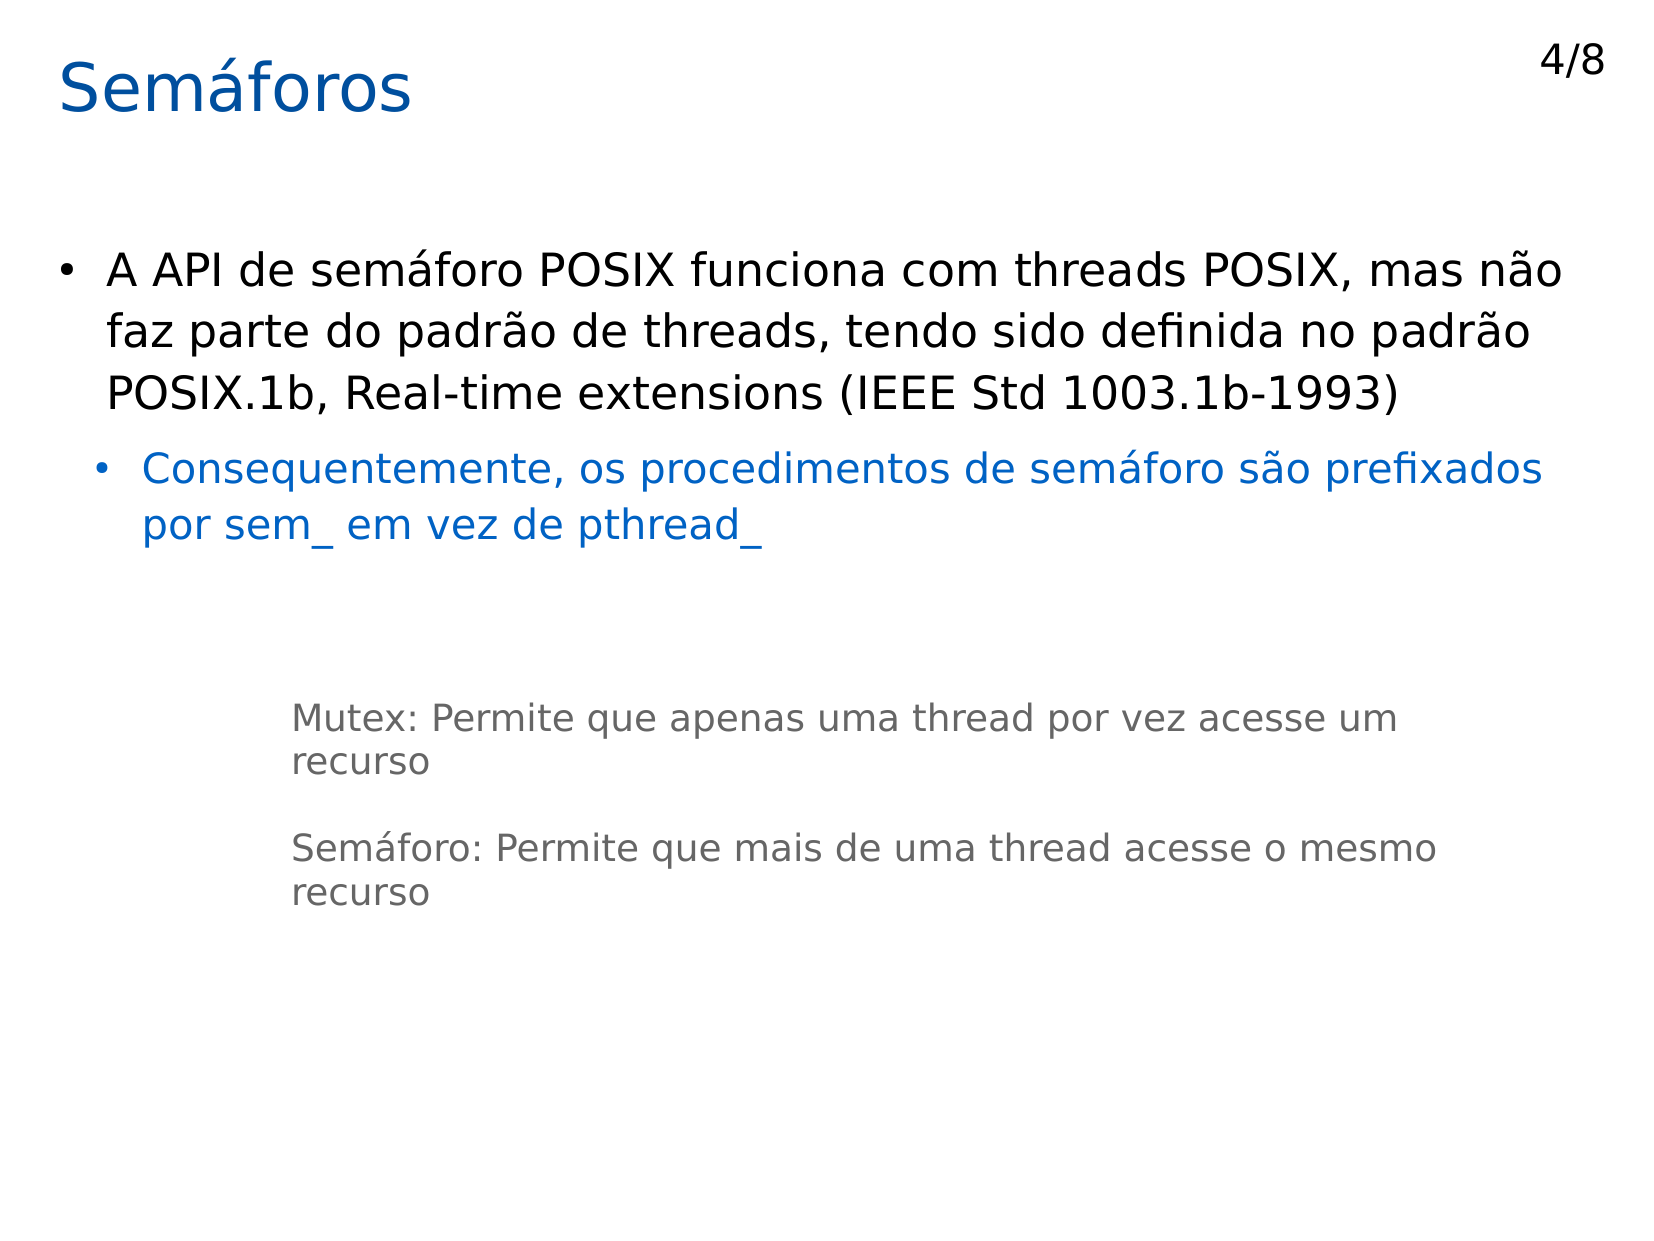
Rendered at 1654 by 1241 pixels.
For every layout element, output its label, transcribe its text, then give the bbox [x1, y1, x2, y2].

list A API de semáforo POSIX funciona com threads POSIX, mas não faz parte do padrão de threads, tendo sido definida no padrão POSIX.1b, Real-time extensions (IEEE Std 1003.1b-1993) Consequentemente, os procedimentos de semáforo são prefixados por sem_ em vez de pthread_ [59, 236, 1595, 1211]
title Semáforos [59, 29, 1506, 148]
text_box Mutex: Permite que apenas uma thread por vez acesse um recurso Semáforo: Permite que mais de uma thread acesse o mesmo recurso [276, 689, 1457, 1100]
